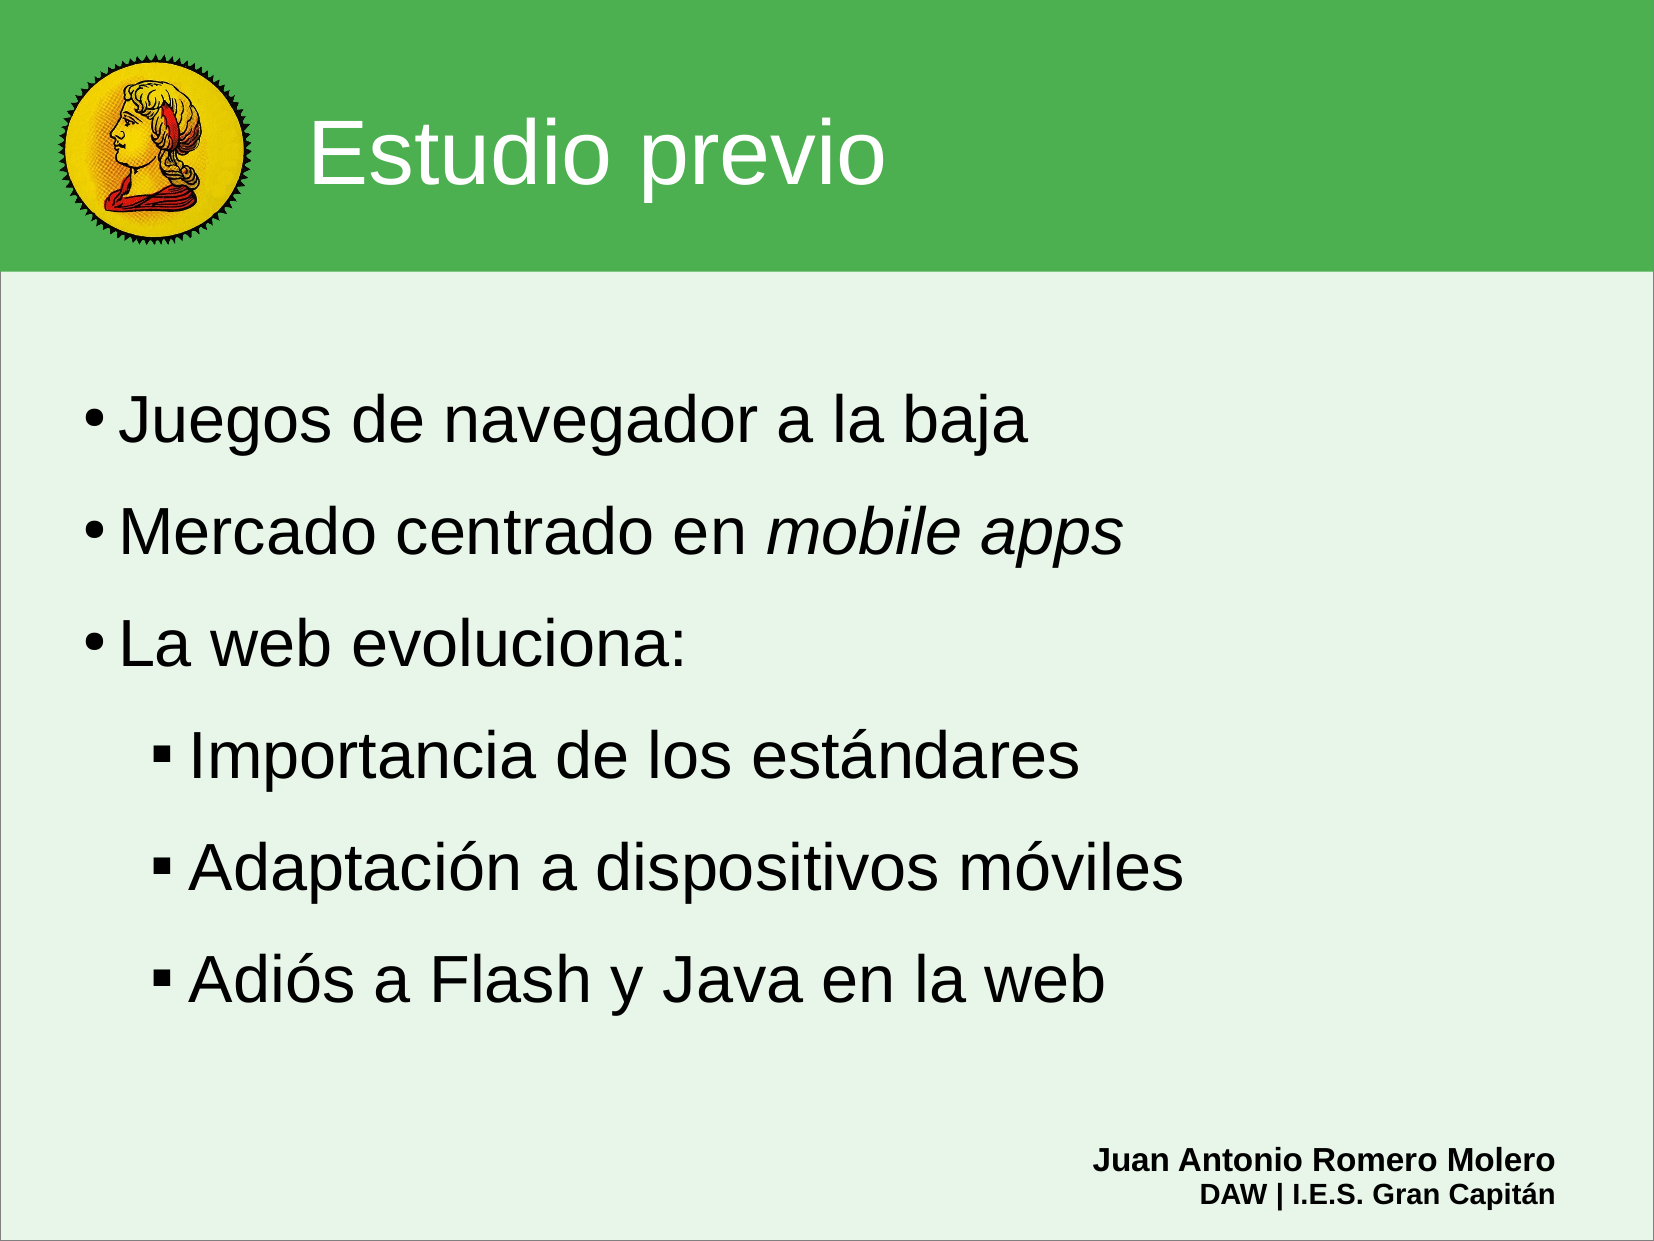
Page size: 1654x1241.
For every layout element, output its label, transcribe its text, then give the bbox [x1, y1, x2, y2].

title Estudio previo [307, 49, 1571, 257]
picture [57, 53, 252, 245]
subtitle Juegos de navegador a la baja Mercado centrado en mobile apps La web evoluciona: Importancia de los estándares Adaptación a dispositivos móviles Adiós a Flash y Java en la web [82, 290, 1571, 1109]
text_box Juan Antonio Romero Molero DAW | I.E.S. Gran Capitán [212, 1133, 1571, 1241]
